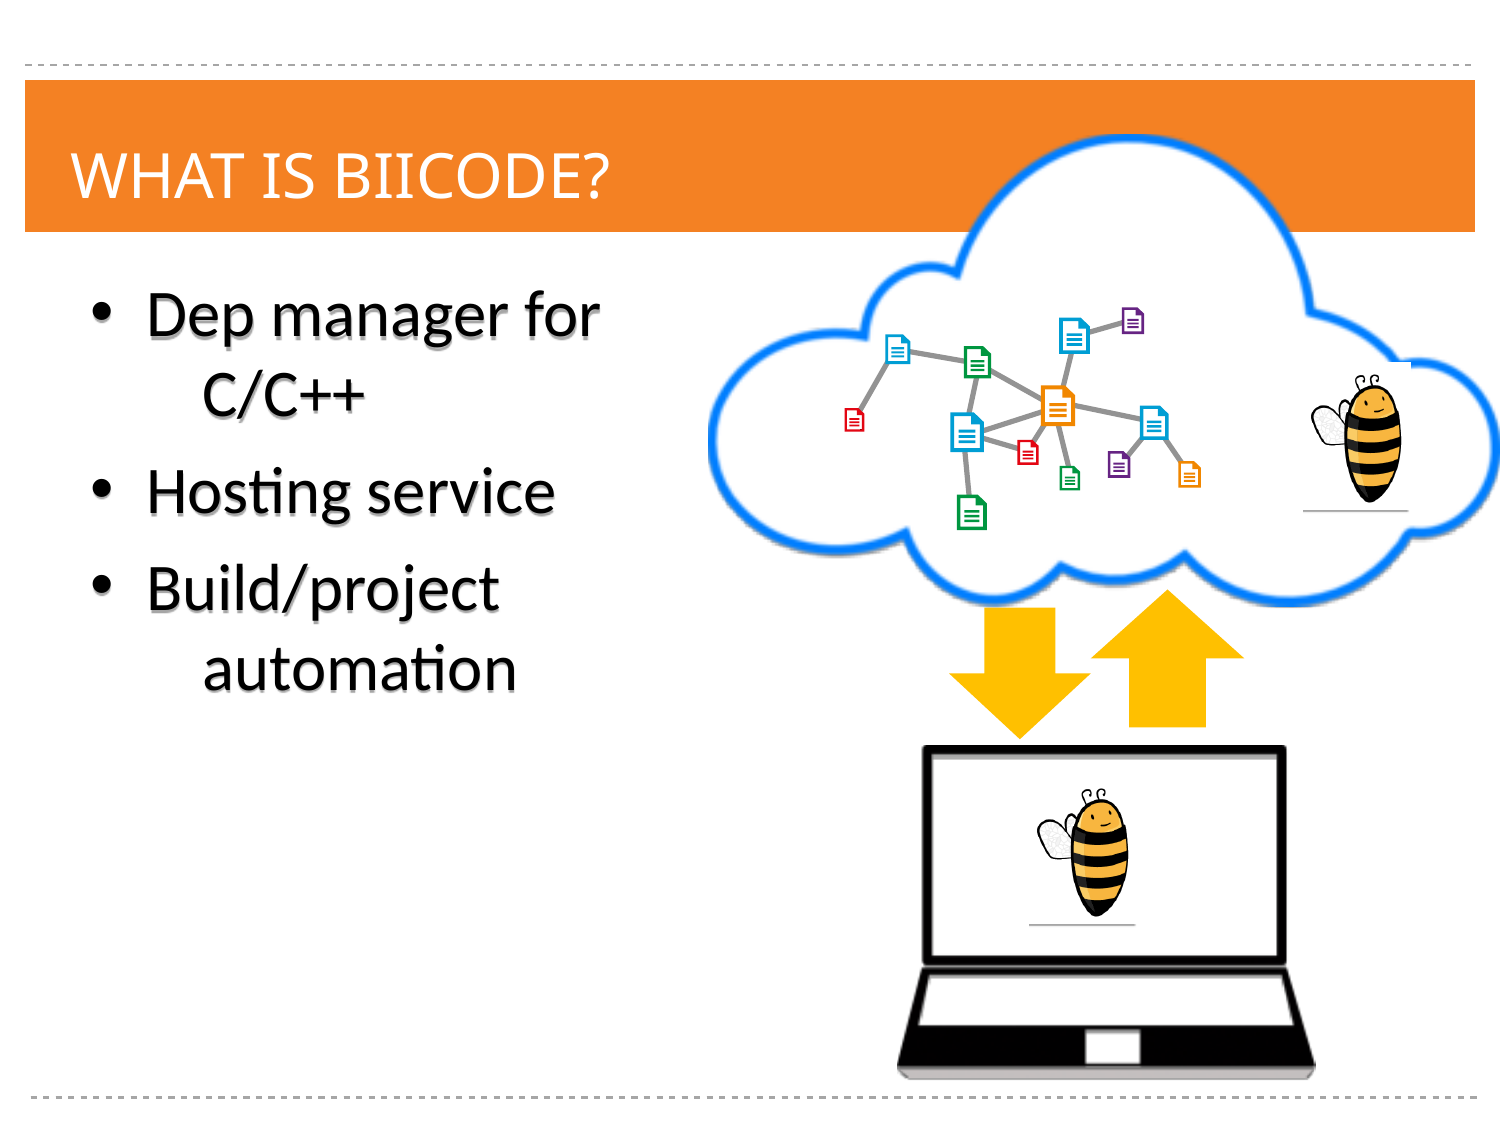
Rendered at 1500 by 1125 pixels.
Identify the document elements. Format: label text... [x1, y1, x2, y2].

text_box [1059, 317, 1090, 354]
text_box [949, 607, 1091, 740]
text_box [1121, 307, 1145, 335]
text_box [1090, 607, 1245, 728]
text_box [963, 346, 992, 379]
picture [708, 134, 1500, 607]
text_box [844, 408, 865, 432]
text_box [1139, 405, 1169, 440]
text_box [1017, 439, 1039, 465]
picture [897, 745, 1316, 1078]
text_box [25, 80, 1475, 232]
text_box [956, 494, 987, 531]
text_box [1040, 385, 1076, 427]
text_box [1107, 451, 1131, 478]
text_box [1059, 465, 1081, 491]
text_box [950, 412, 984, 453]
text_box [1178, 461, 1201, 488]
text_box WHAT IS BIICODE? [55, 122, 765, 245]
list Dep manager for C/C++ Hosting service Build/project automation [75, 262, 651, 1059]
text_box [885, 334, 911, 365]
